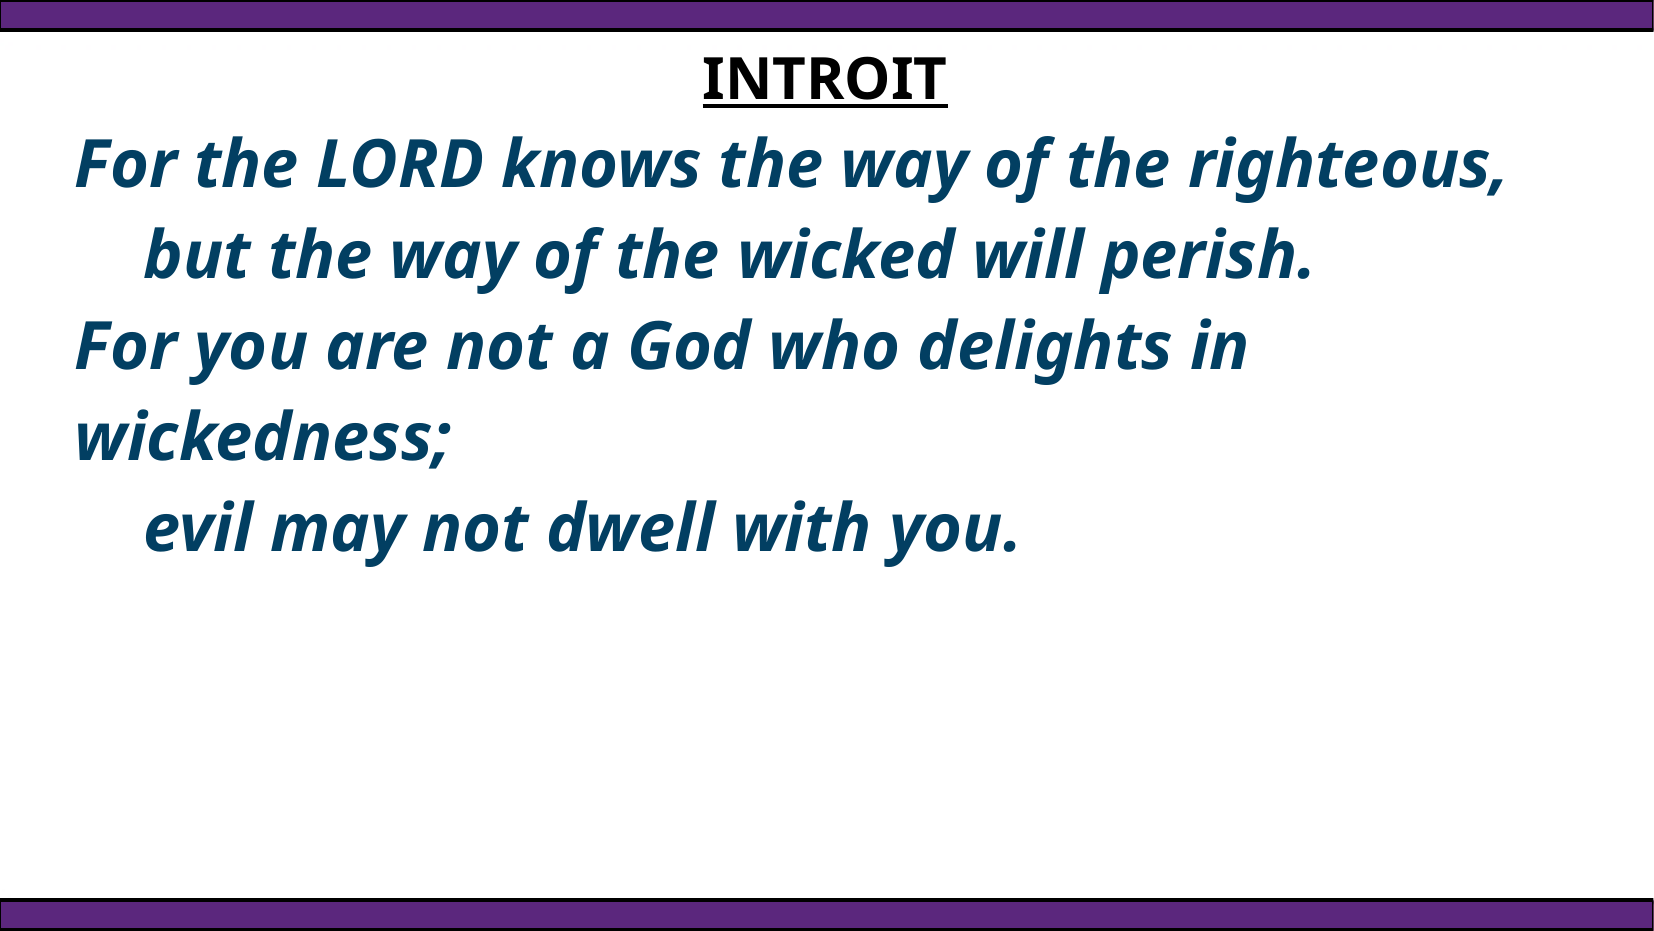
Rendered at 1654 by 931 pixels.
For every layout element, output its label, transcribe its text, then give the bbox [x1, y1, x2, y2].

text_box [0, 900, 1654, 931]
text_box [0, 0, 1654, 31]
text_box INTROIT For the Lord knows the way of the righteous, but the way of the wicked will perish. For you are not a God who delights in wickedness; evil may not dwell with you. [60, 30, 1591, 478]
picture [0, 31, 1654, 900]
